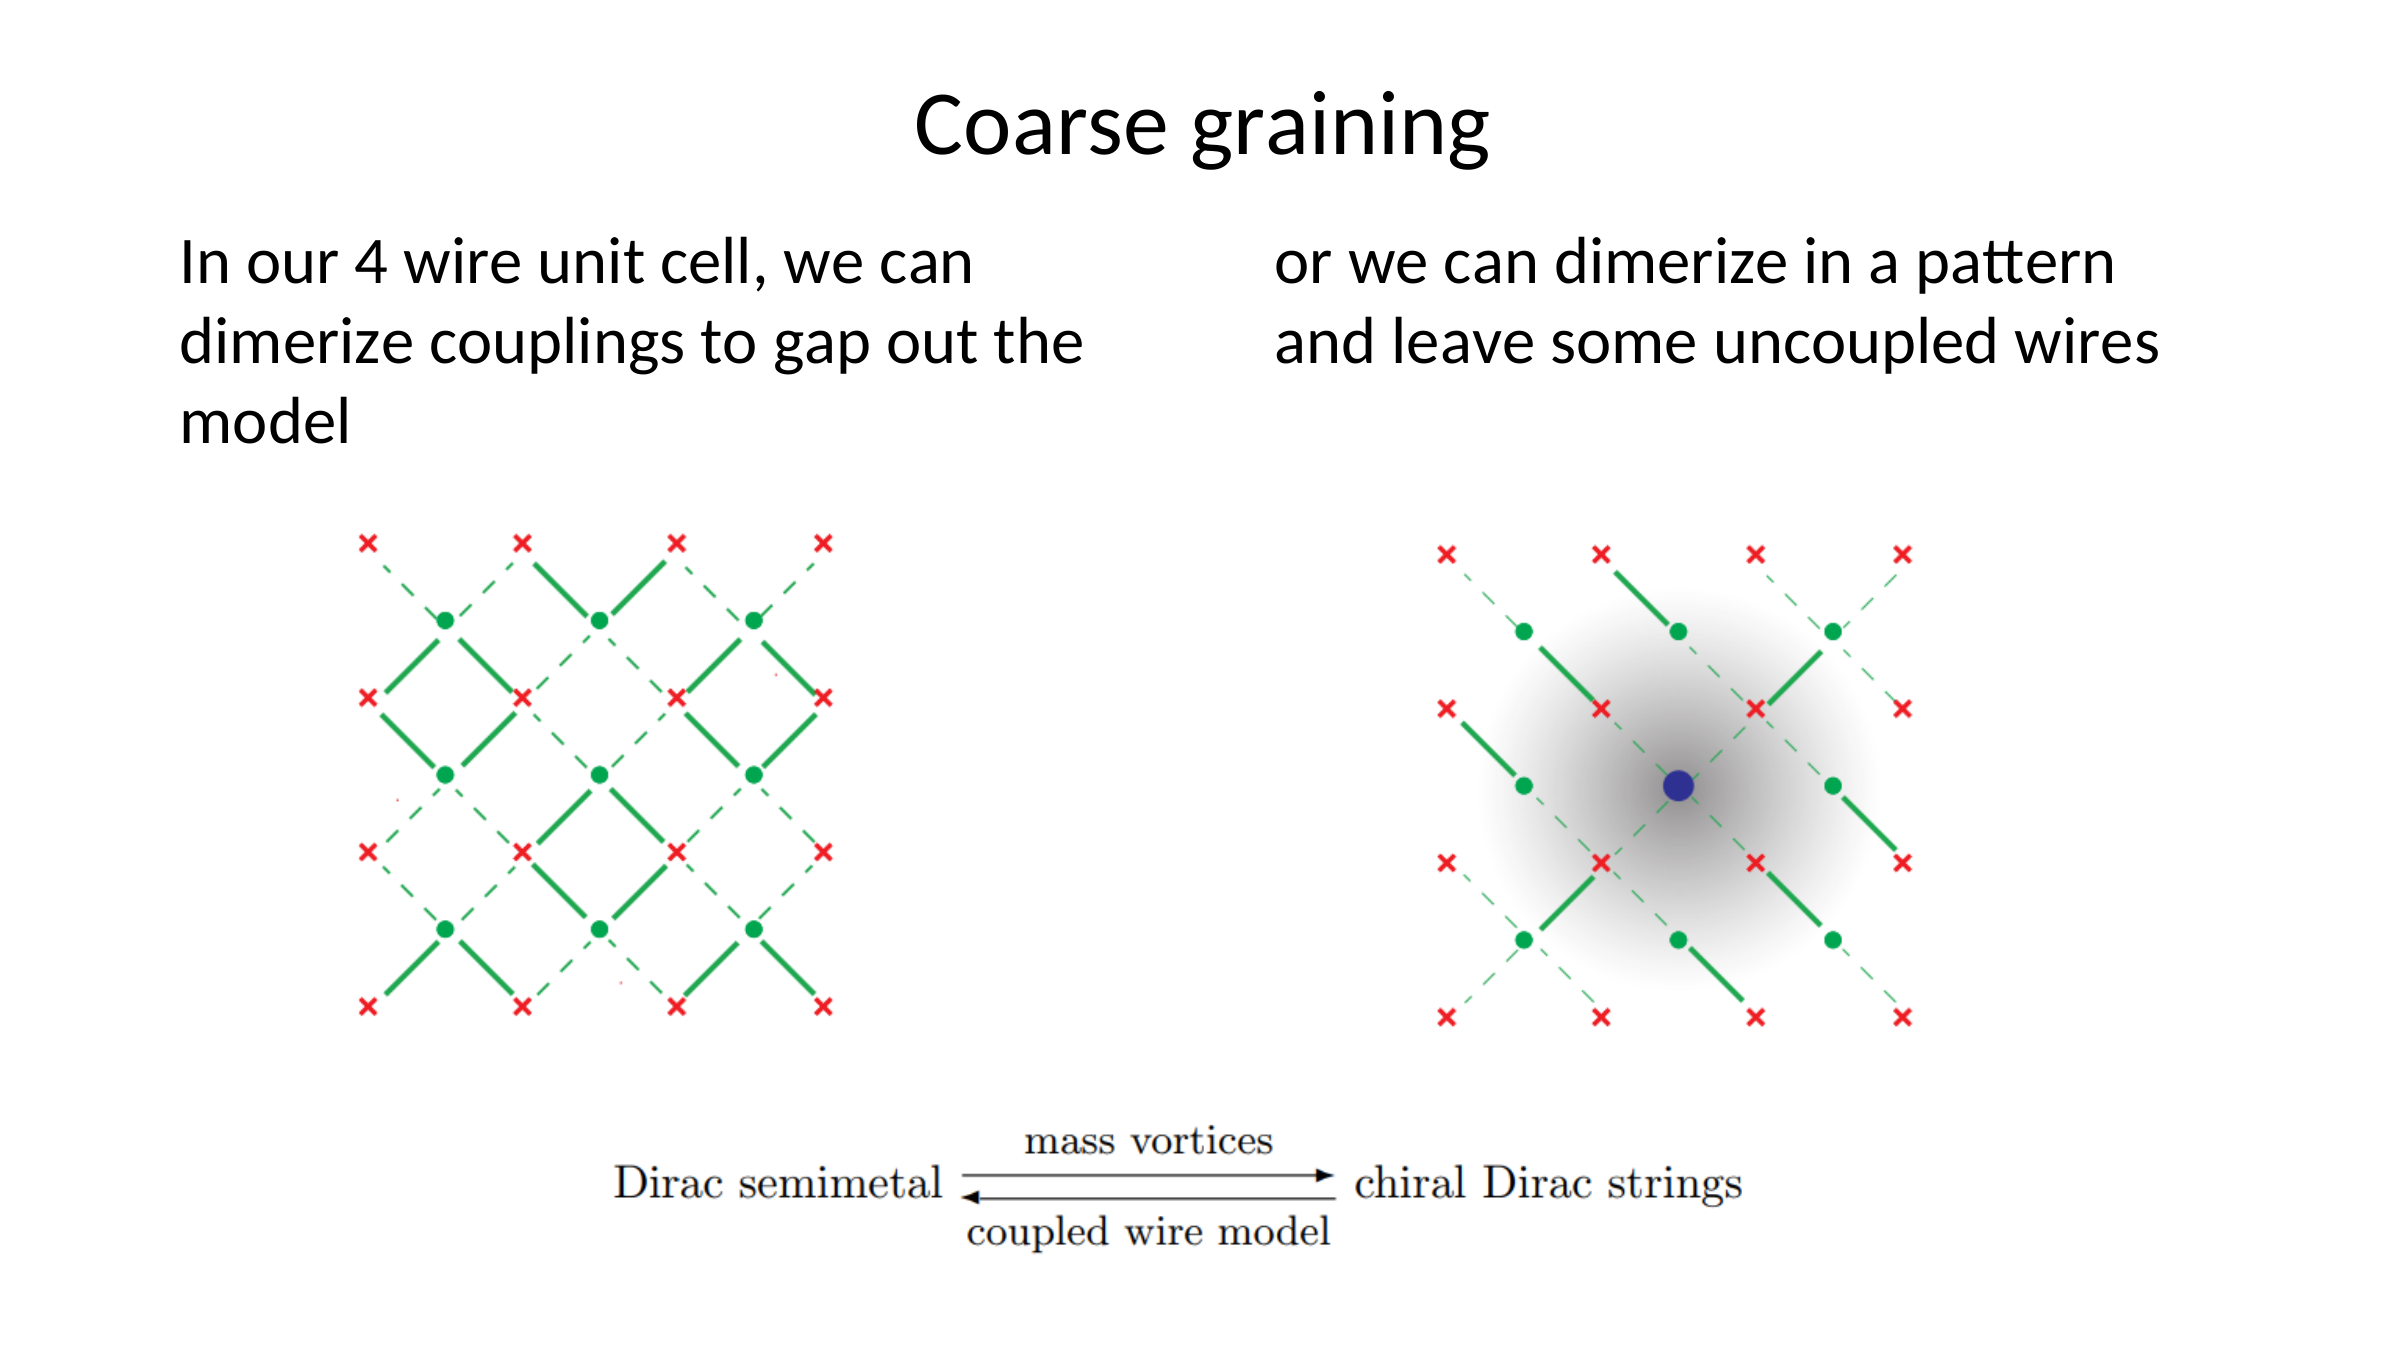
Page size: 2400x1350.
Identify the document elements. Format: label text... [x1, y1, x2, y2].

text_box or we can dimerize in a pattern and leave some uncoupled wires [1260, 209, 2221, 705]
picture [1427, 531, 1936, 1051]
picture [591, 1094, 1756, 1259]
picture [330, 509, 879, 1049]
text_box In our 4 wire unit cell, we can dimerize couplings to gap out the model [165, 209, 1126, 705]
text_box Coarse graining [900, 55, 2236, 180]
